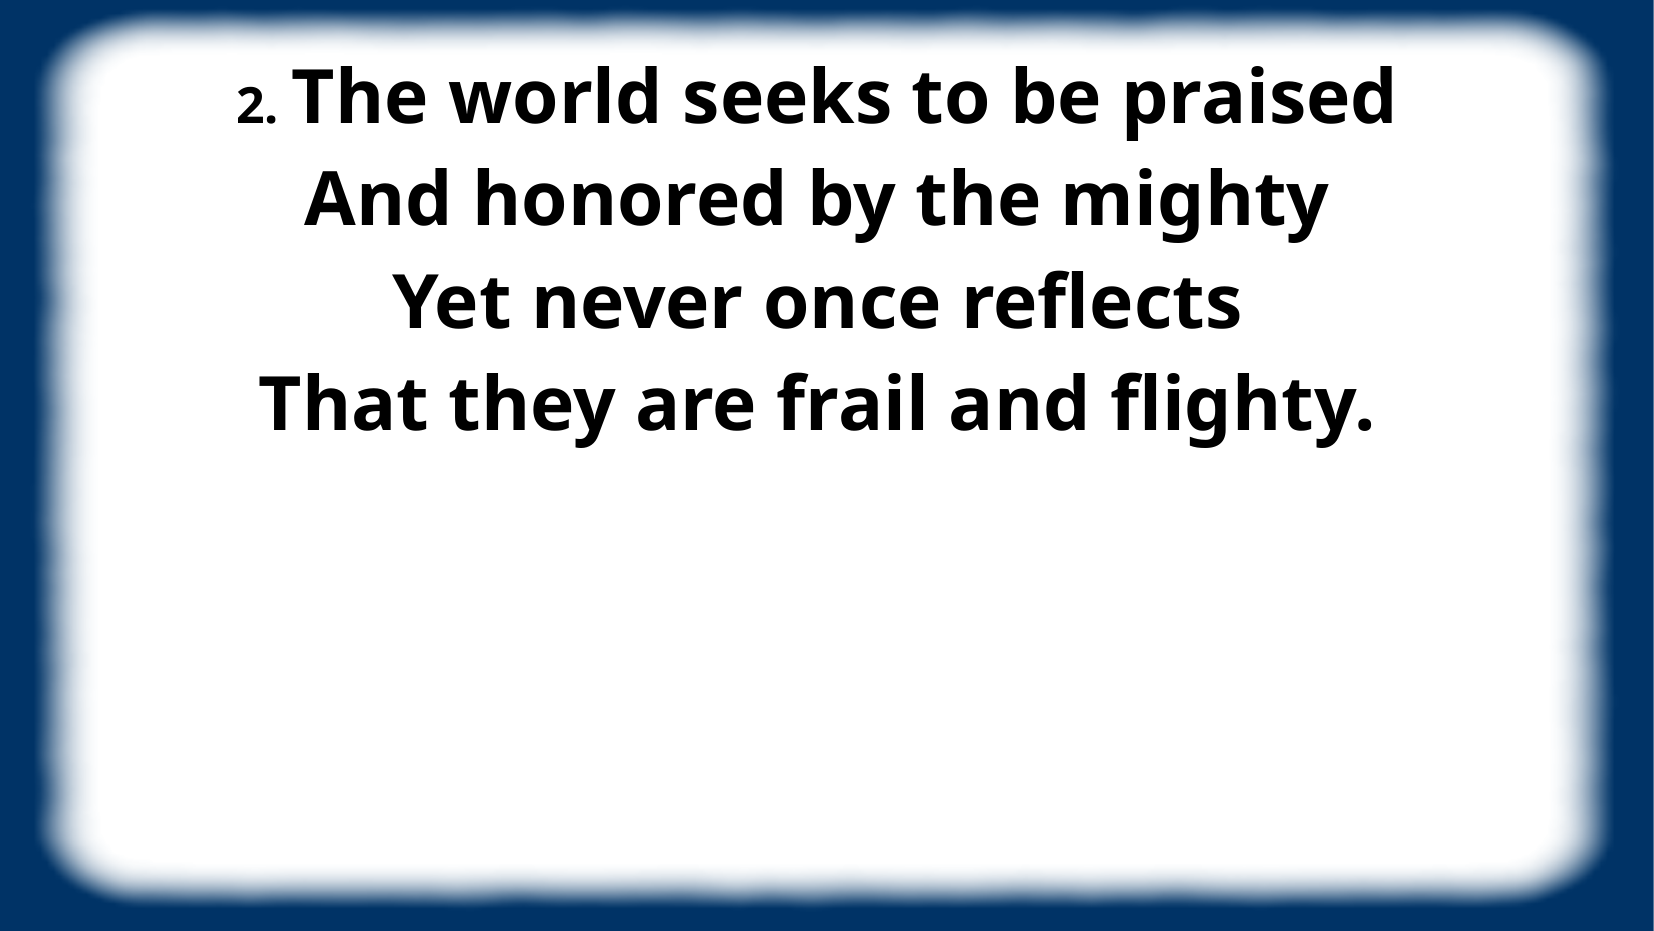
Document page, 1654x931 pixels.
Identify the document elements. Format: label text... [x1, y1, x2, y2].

text_box 2. The world seeks to be praised And honored by the mighty Yet never once reflects That they are frail and flighty. [75, 35, 1561, 451]
picture [0, 0, 1654, 931]
